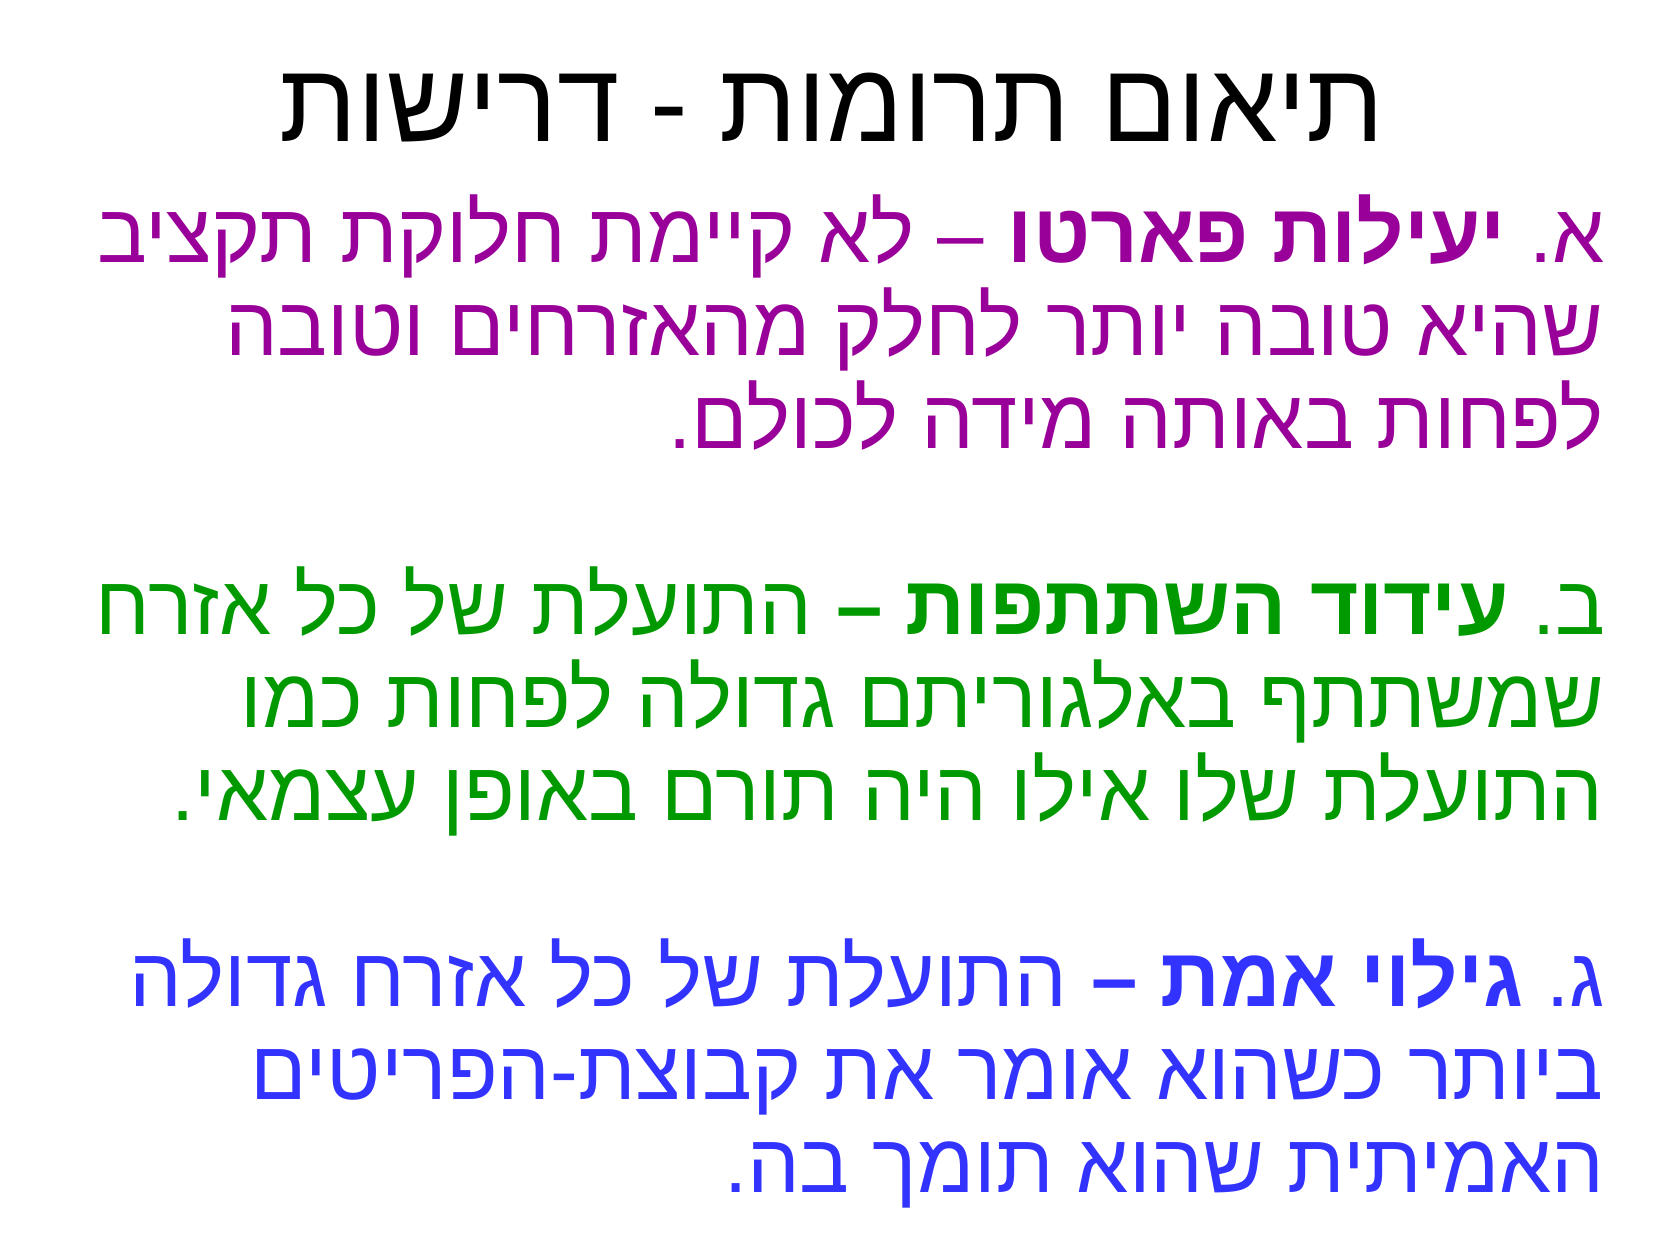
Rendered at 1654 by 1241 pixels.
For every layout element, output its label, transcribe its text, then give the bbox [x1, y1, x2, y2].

title תיאום תרומות - דרישות [45, 0, 1621, 180]
text_box א. יעילות פארטו – לא קיימת חלוקת תקציב שהיא טובה יותר לחלק מהאזרחים וטובה לפחות באותה מידה לכולם. ב. עידוד השתתפות – התועלת של כל אזרח שמשתתף באלגוריתם גדולה לפחות כמו התועלת שלו אילו היה תורם באופן עצמאי. ג. גילוי אמת – התועלת של כל אזרח גדולה ביותר כשהוא אומר את קבוצת-הפריטים האמיתית שהוא תומך בה. [45, 180, 1621, 1218]
